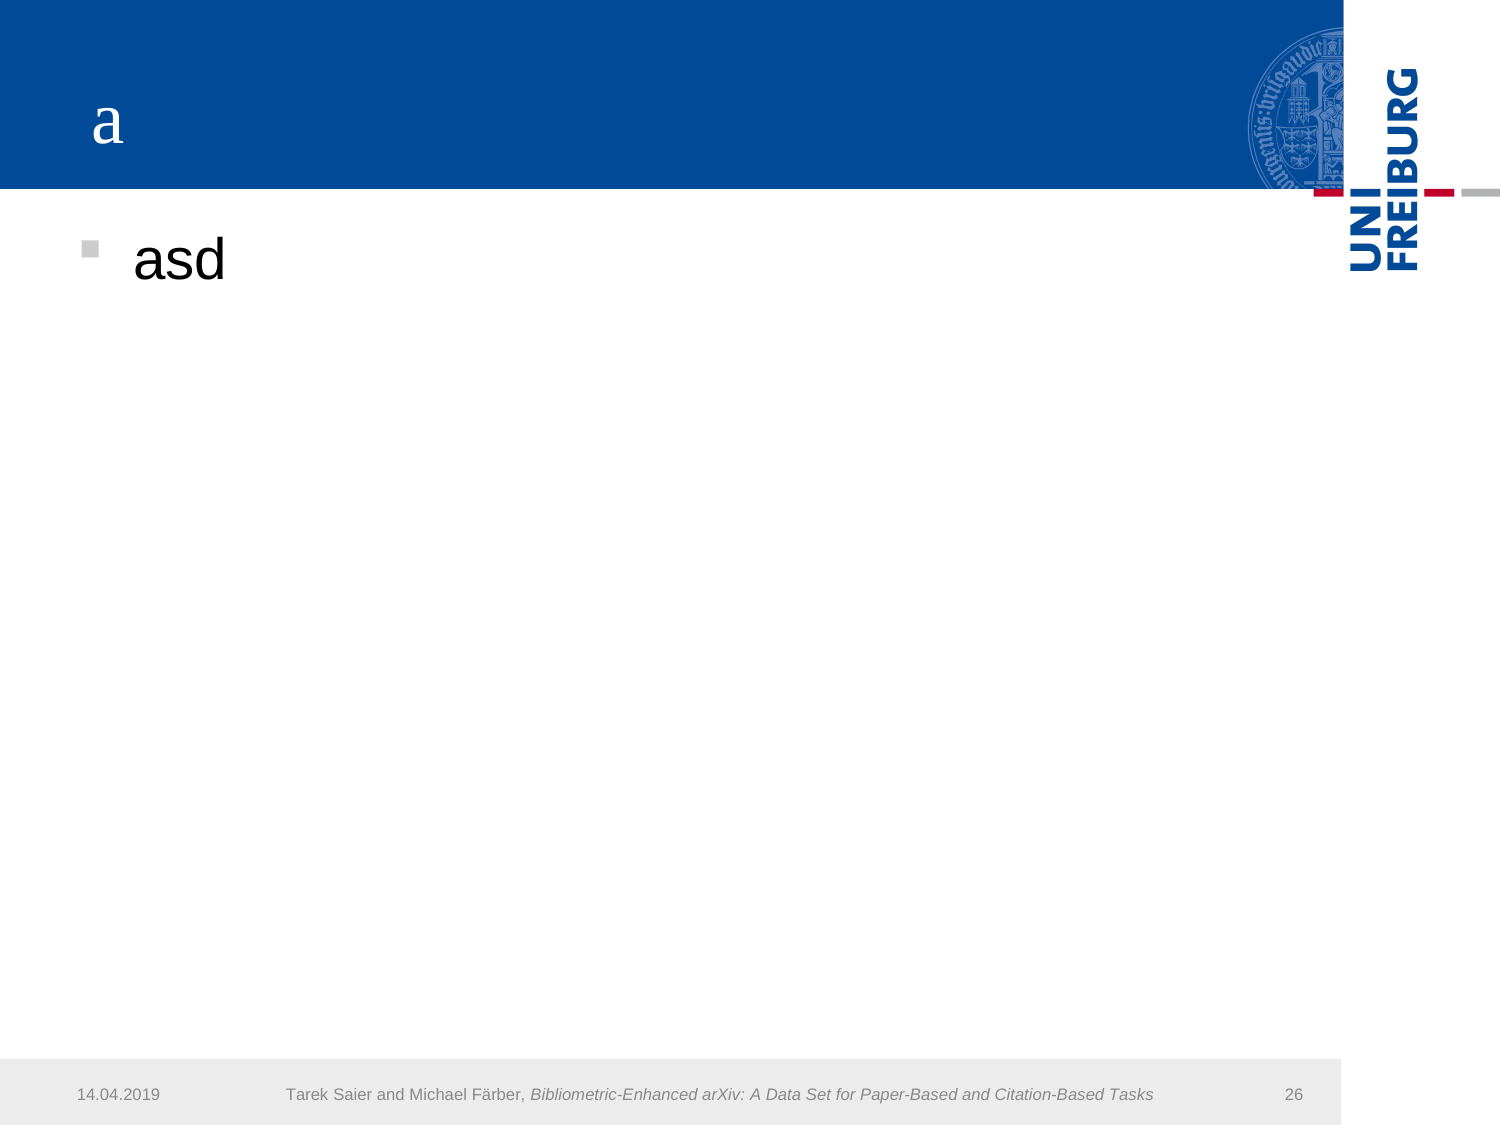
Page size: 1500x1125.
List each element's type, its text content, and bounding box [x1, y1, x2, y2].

list asd [76, 221, 1341, 1009]
picture [0, 0, 1500, 271]
title a [76, 49, 1235, 178]
